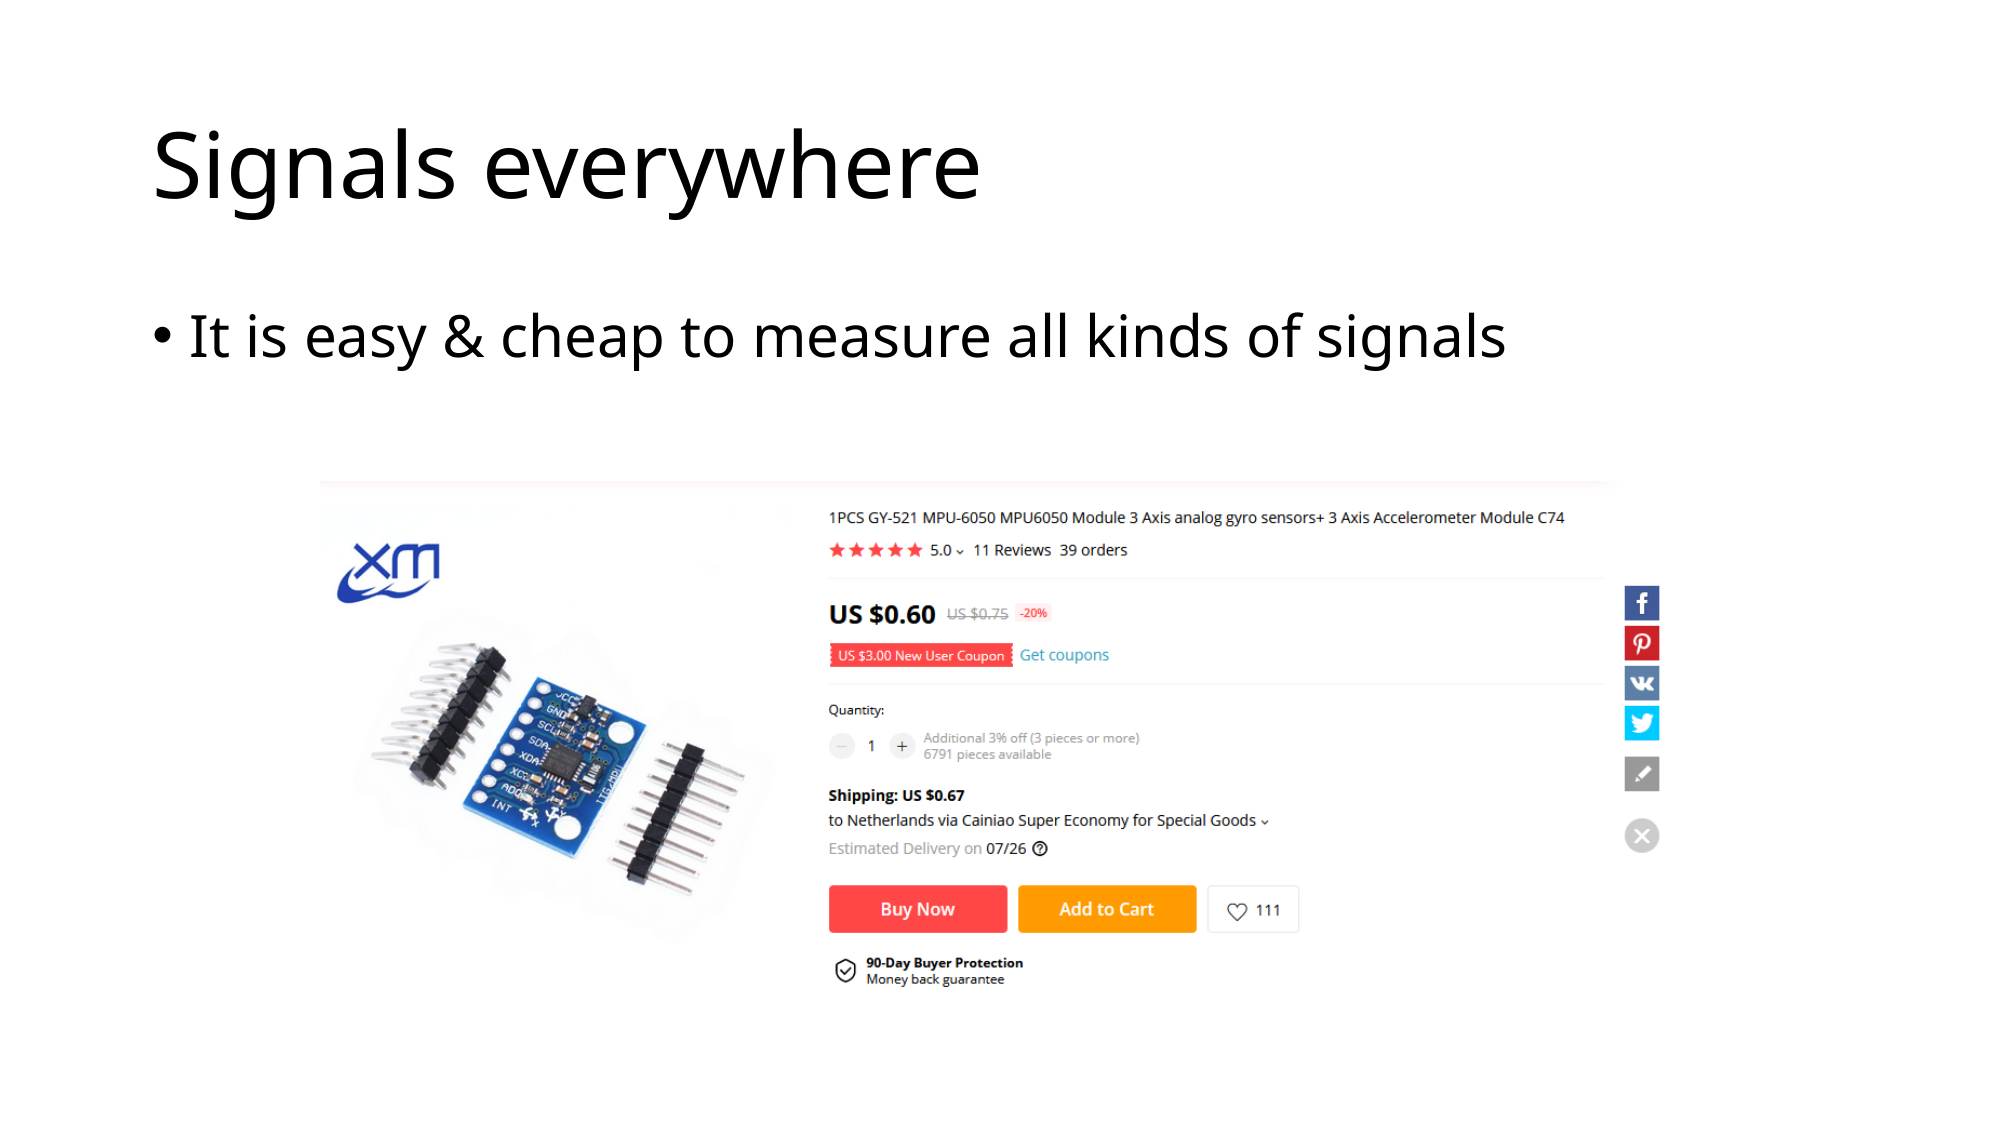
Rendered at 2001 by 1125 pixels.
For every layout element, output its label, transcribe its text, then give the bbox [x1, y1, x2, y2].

picture [320, 481, 1681, 1002]
title Signals everywhere [137, 59, 1863, 278]
list It is easy & cheap to measure all kinds of signals [137, 299, 1863, 1014]
